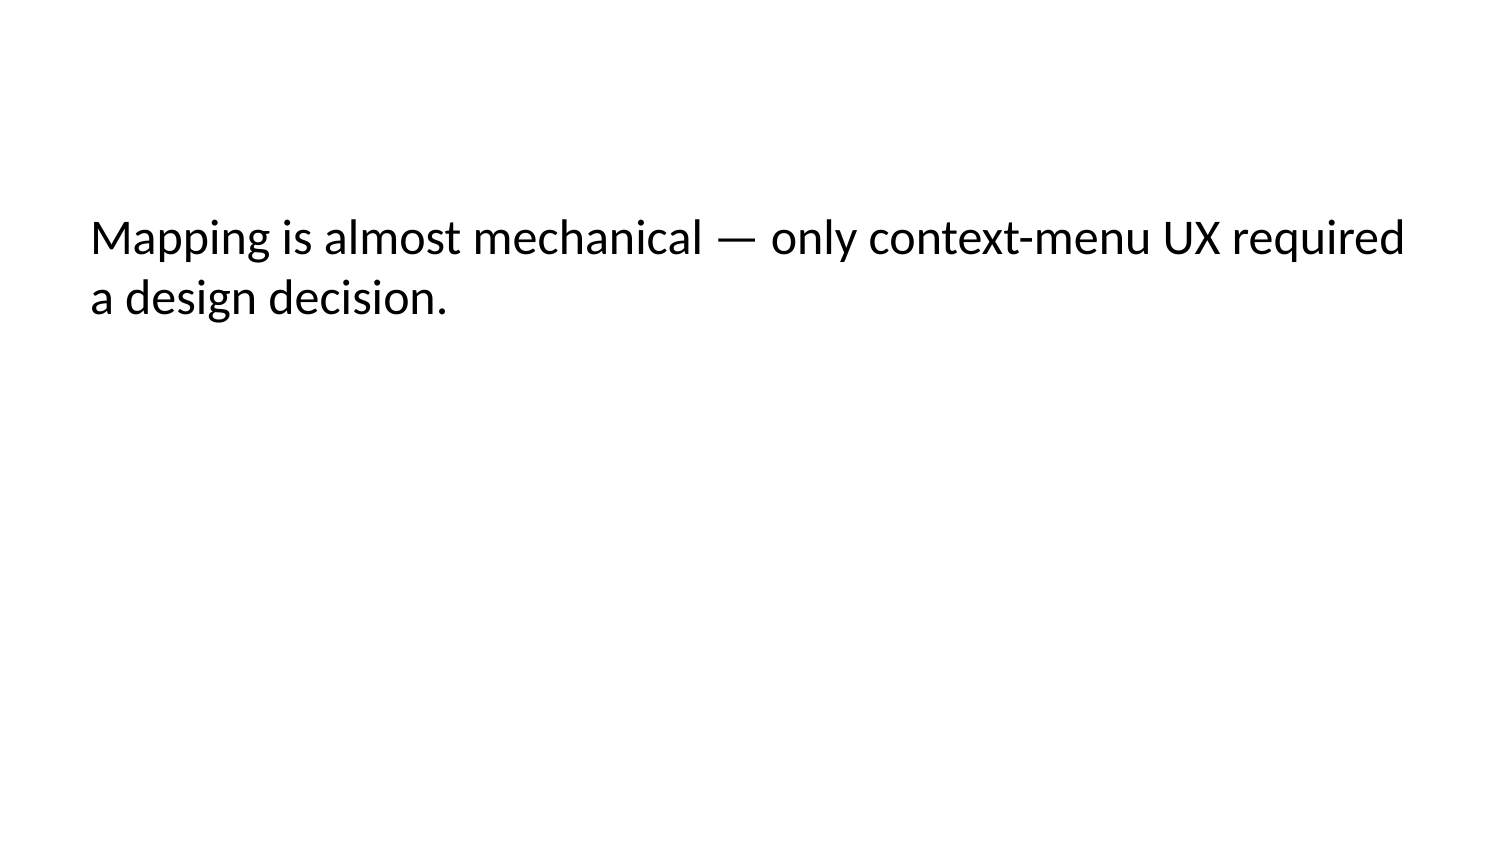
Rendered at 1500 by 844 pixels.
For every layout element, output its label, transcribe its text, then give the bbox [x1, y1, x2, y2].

list Mapping is almost mechanical — only context-menu UX required a design decision. [75, 196, 1425, 754]
